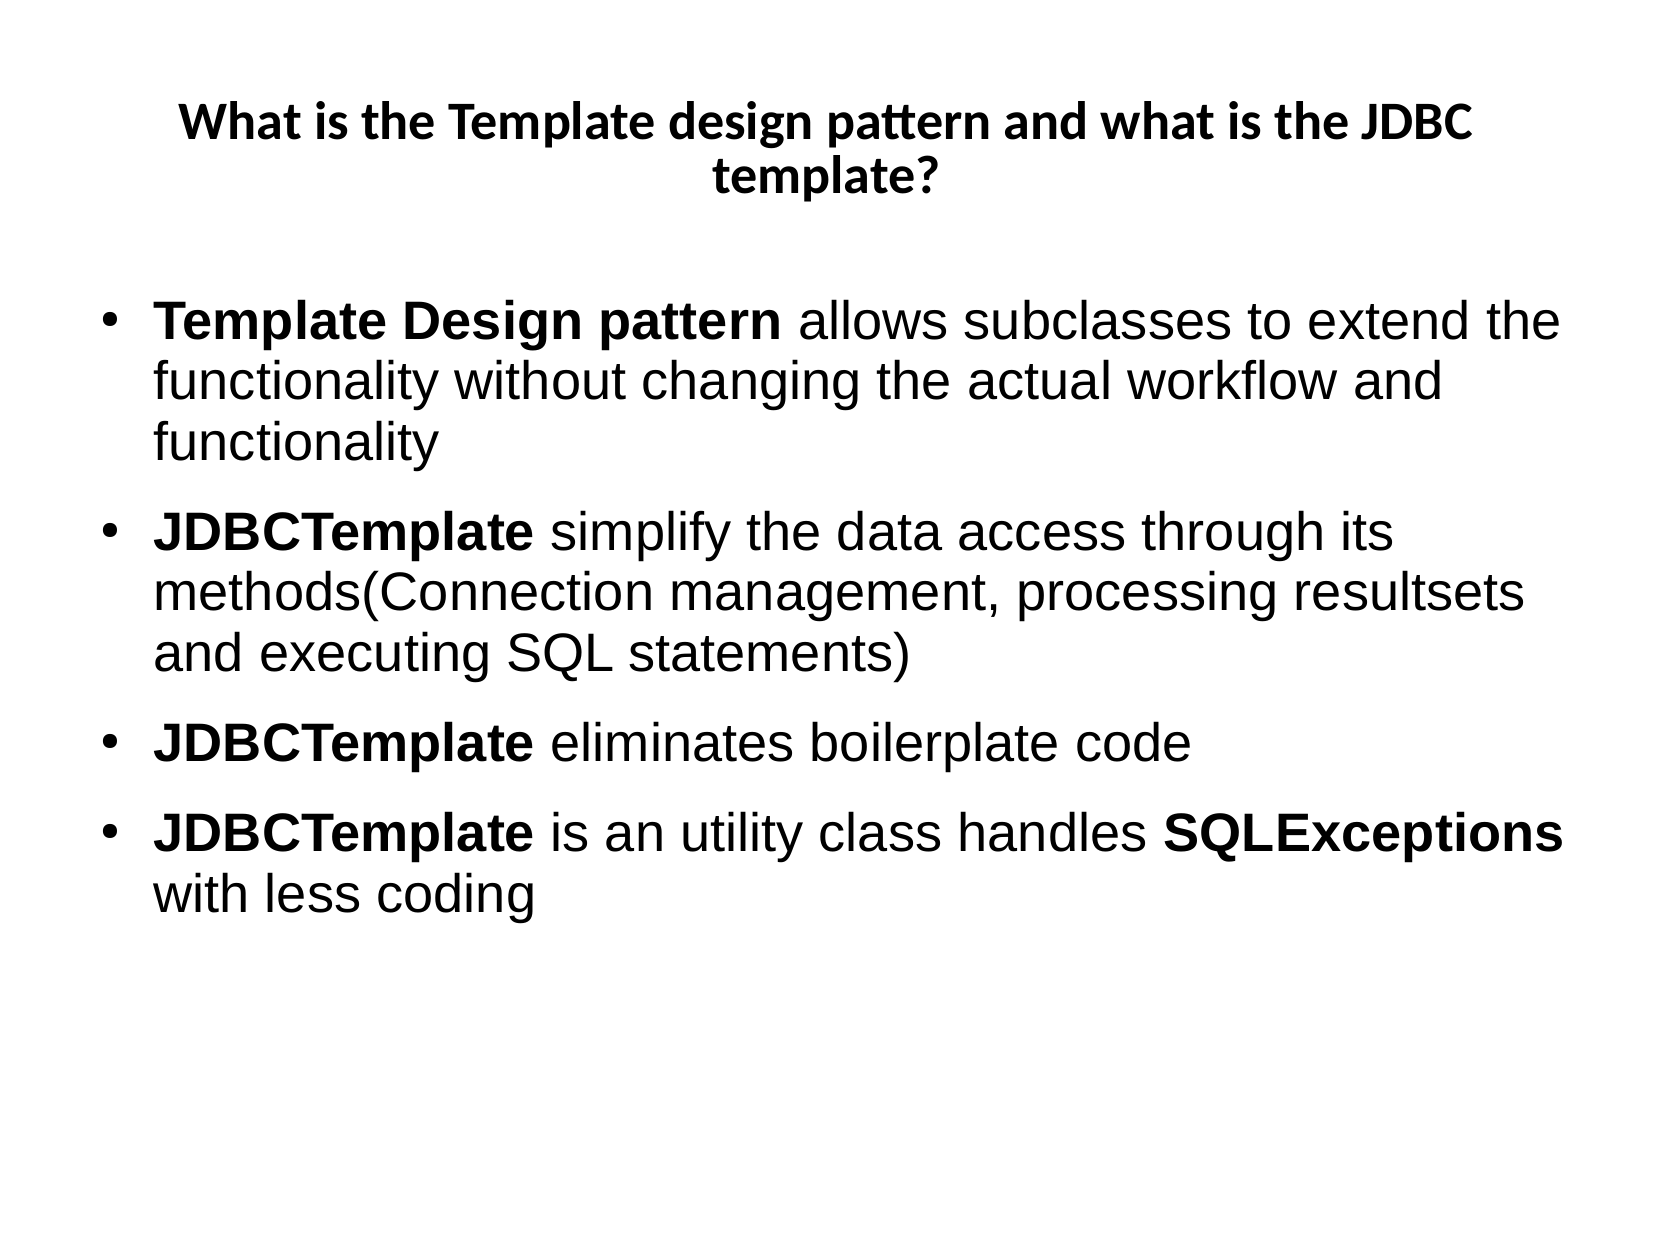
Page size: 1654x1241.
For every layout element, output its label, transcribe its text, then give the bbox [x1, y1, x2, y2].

title What is the Template design pattern and what is the JDBC template? [82, 49, 1571, 257]
list Template Design pattern allows subclasses to extend the functionality without changing the actual workflow and functionality JDBCTemplate simplify the data access through its methods(Connection management, processing resultsets and executing SQL statements) JDBCTemplate eliminates boilerplate code JDBCTemplate is an utility class handles SQLExceptions with less coding [82, 290, 1571, 1010]
